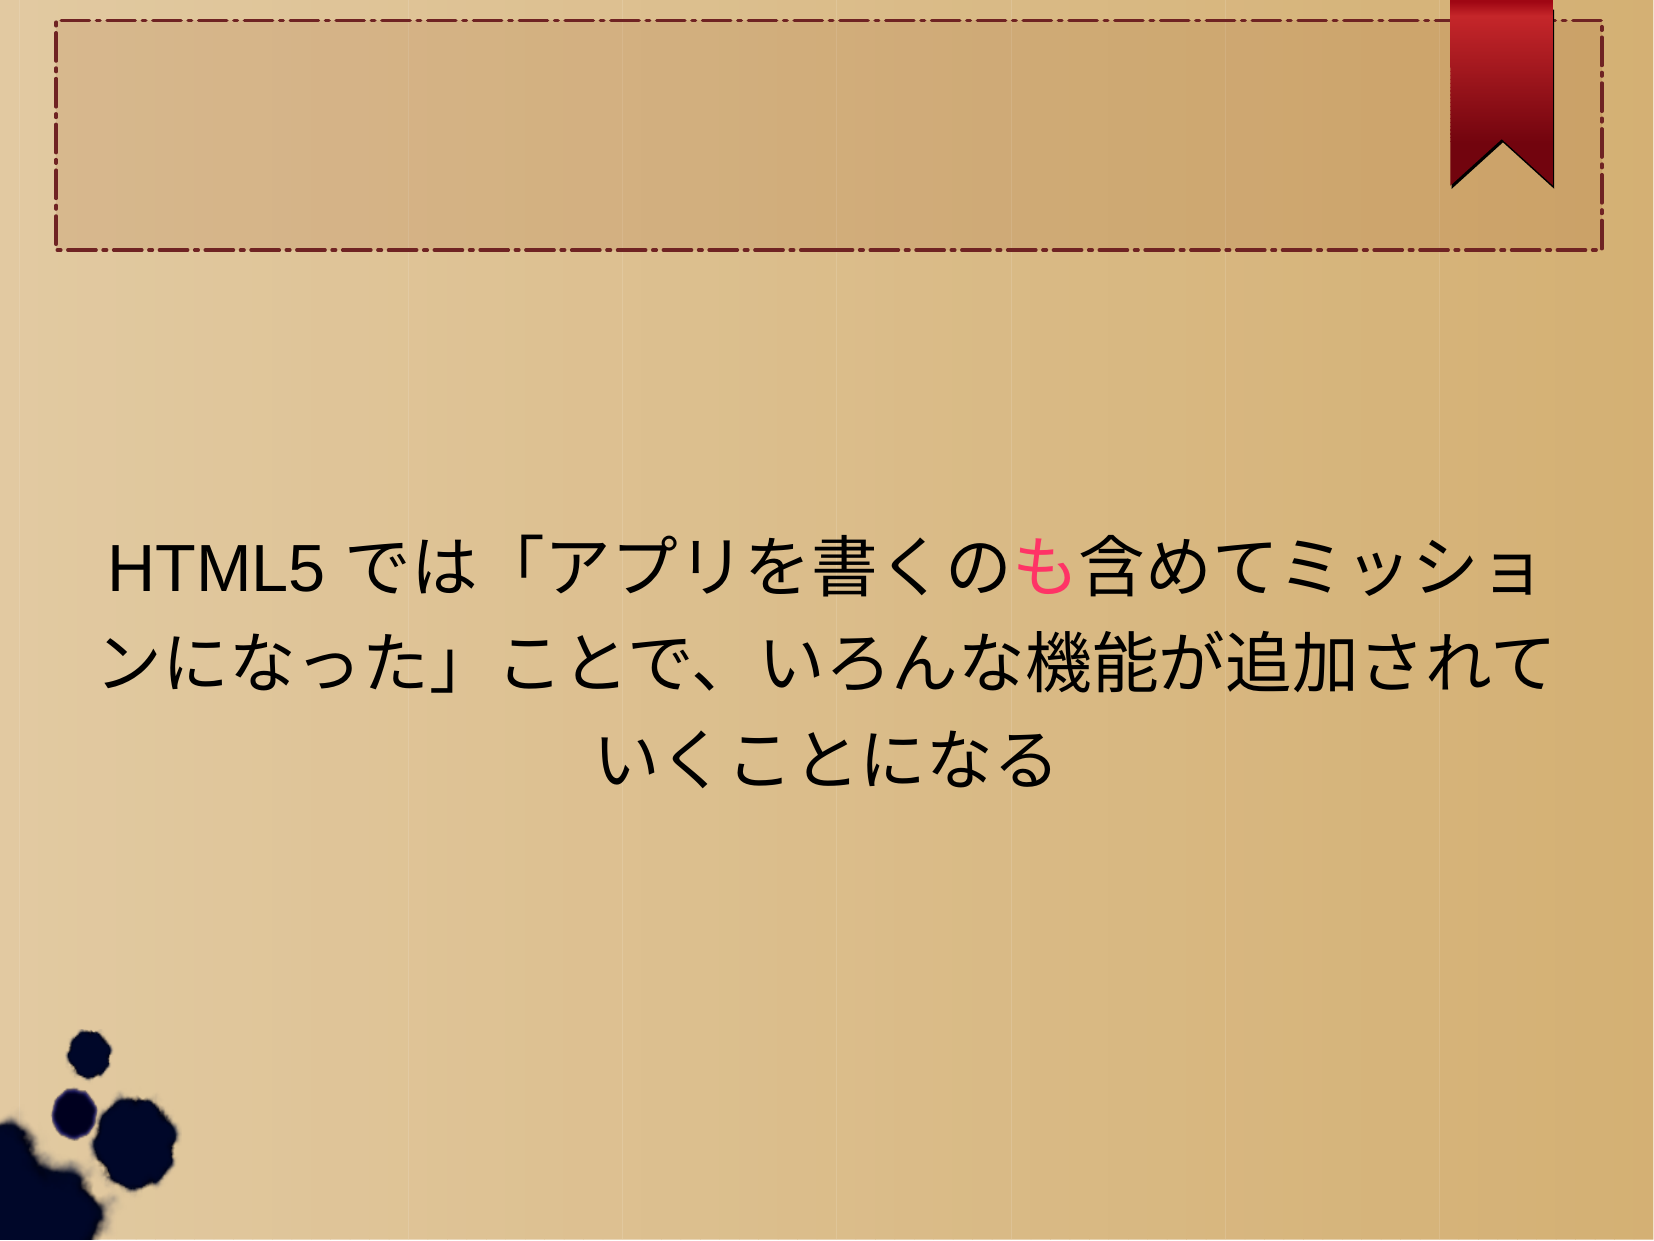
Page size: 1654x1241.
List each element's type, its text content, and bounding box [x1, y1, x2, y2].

subtitle HTML5 では「アプリを書くのも含めてミッションになった」ことで、いろんな機能が追加されていくことになる [82, 299, 1571, 1019]
